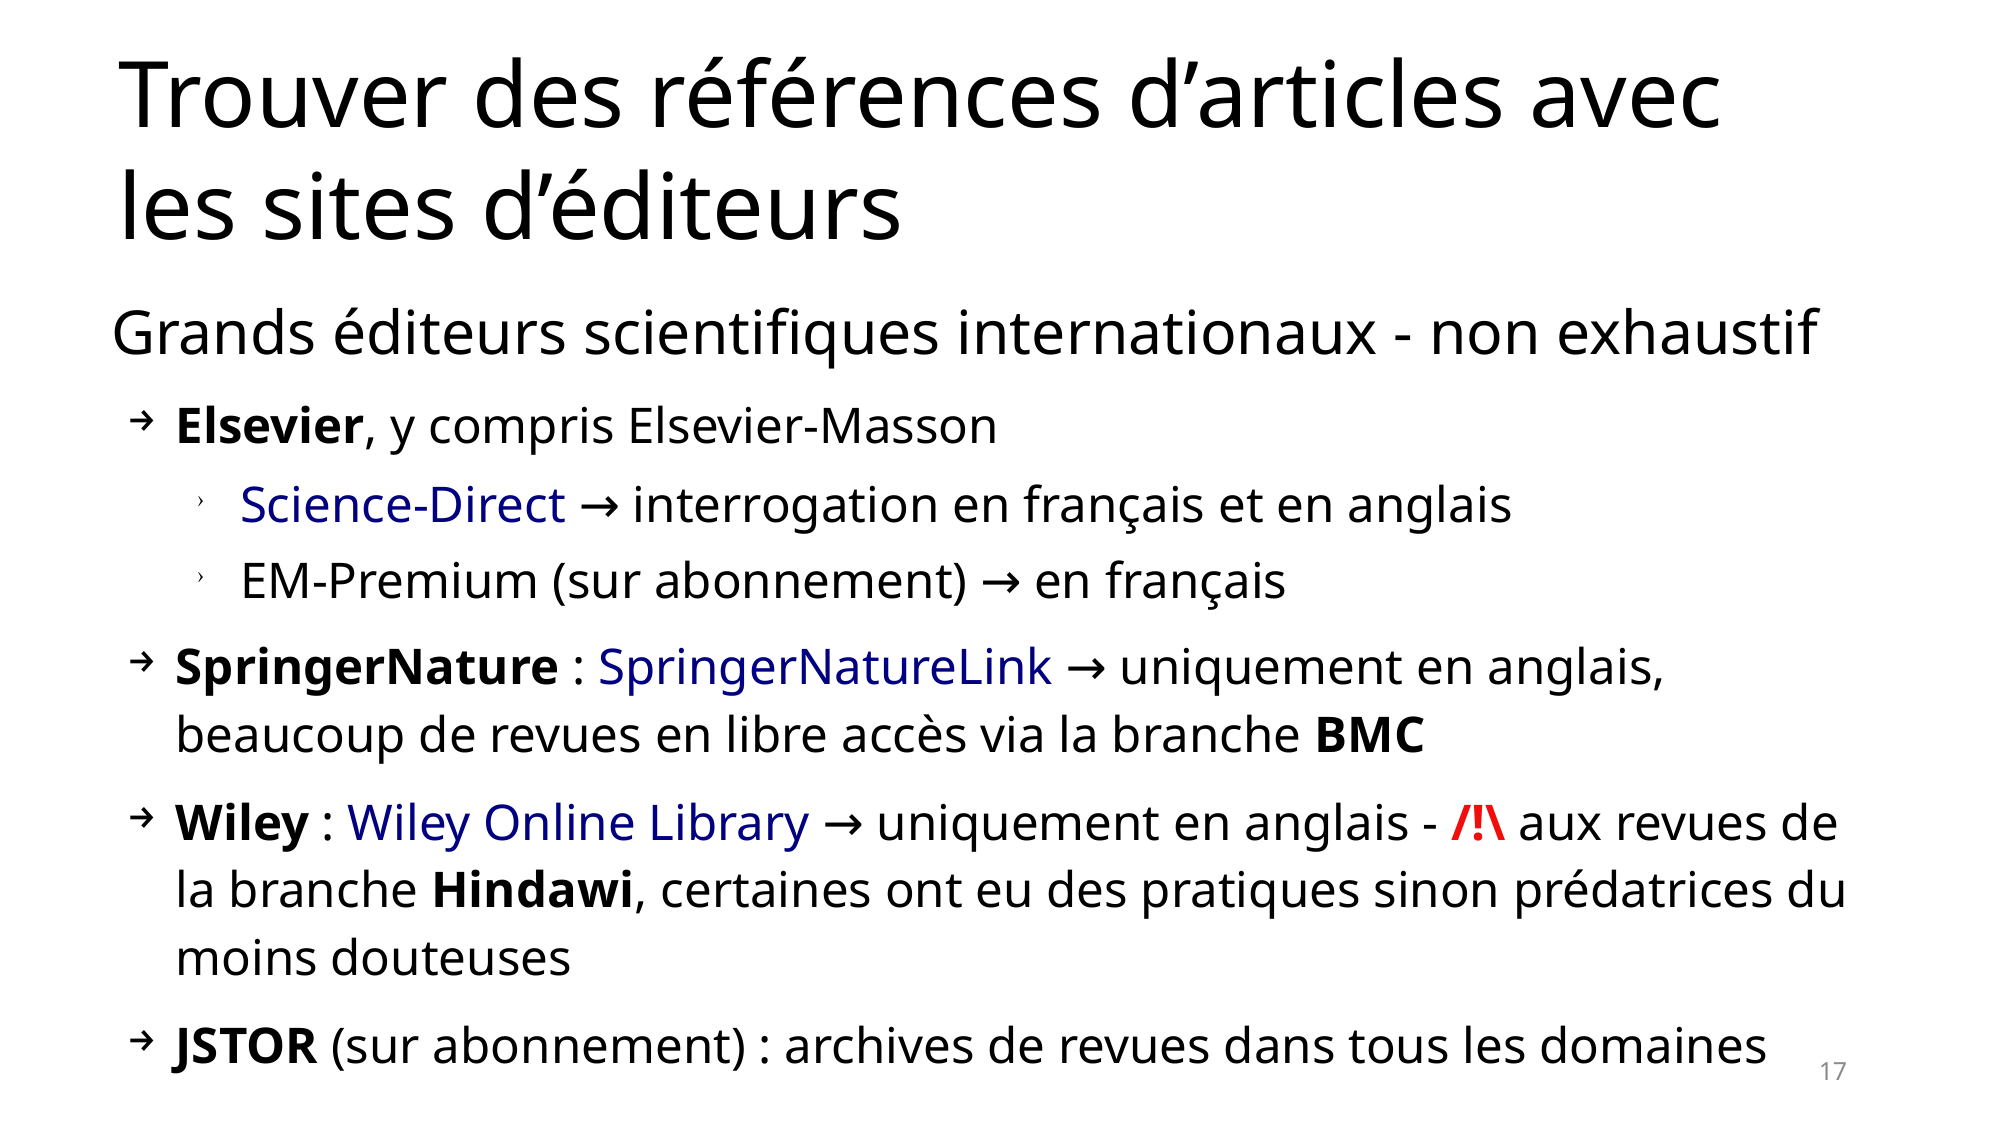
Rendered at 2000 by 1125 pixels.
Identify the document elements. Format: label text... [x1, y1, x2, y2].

list Grands éditeurs scientifiques internationaux - non exhaustif Elsevier, y compris Elsevier-Masson Science-Direct → interrogation en français et en anglais EM-Premium (sur abonnement) → en français SpringerNature : SpringerNatureLink → uniquement en anglais, beaucoup de revues en libre accès via la branche BMC Wiley : Wiley Online Library → uniquement en anglais - /!\ aux revues de la branche Hindawi, certaines ont eu des pratiques sinon prédatrices du moins douteuses JSTOR (sur abonnement) : archives de revues dans tous les domaines [46, 295, 1861, 1093]
title Trouver des références d’articles avec les sites d’éditeurs [118, 0, 1843, 295]
